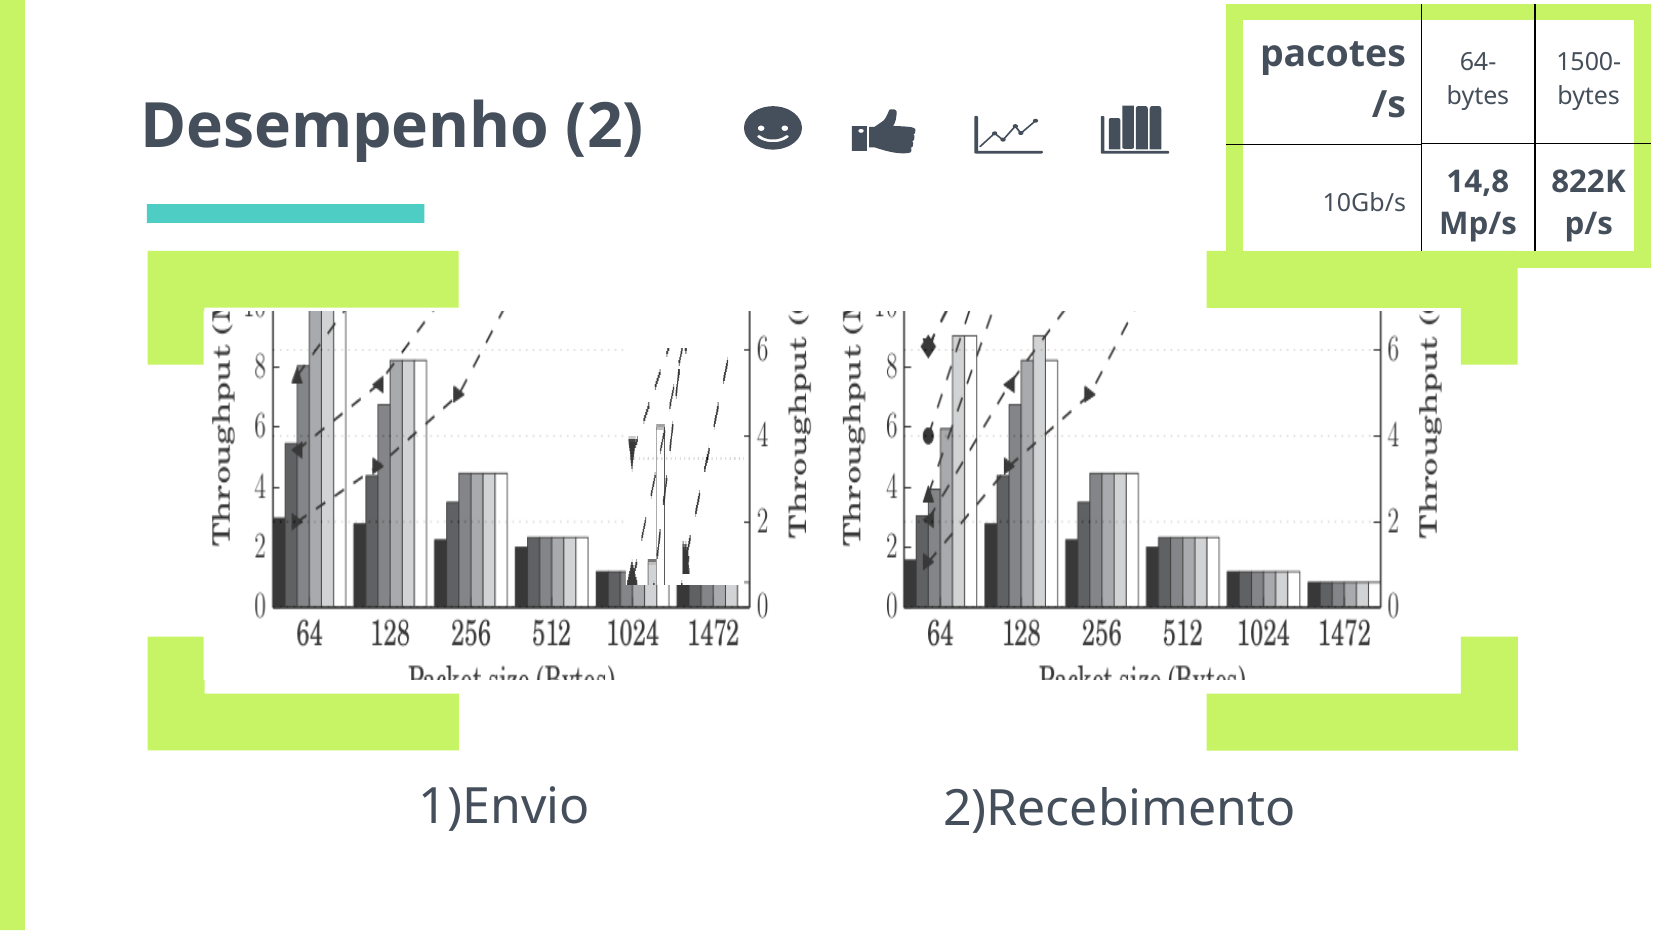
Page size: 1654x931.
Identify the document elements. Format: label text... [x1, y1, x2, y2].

text_box [1122, 105, 1134, 149]
table_header 1500-bytes [1536, 20, 1634, 143]
table_cell 14,8Mp/s [1422, 144, 1534, 251]
picture [203, 311, 1450, 680]
text_box [744, 106, 802, 150]
text_box [1206, 250, 1518, 365]
text_box [869, 109, 916, 154]
list Recebimento [890, 774, 1346, 837]
text_box [1206, 636, 1518, 751]
text_box [147, 250, 459, 365]
table_header 64-bytes [1422, 20, 1534, 143]
text_box [147, 636, 459, 751]
text_box [851, 126, 867, 151]
text_box [1100, 106, 1170, 154]
table_cell 10Gb/s [1243, 145, 1421, 251]
text_box [974, 115, 1043, 154]
table_header pacotes/s [1243, 20, 1421, 144]
table_cell 822Kp/s [1536, 144, 1634, 251]
title Desempenho (2) [124, 0, 1529, 176]
list Envio [366, 773, 615, 833]
